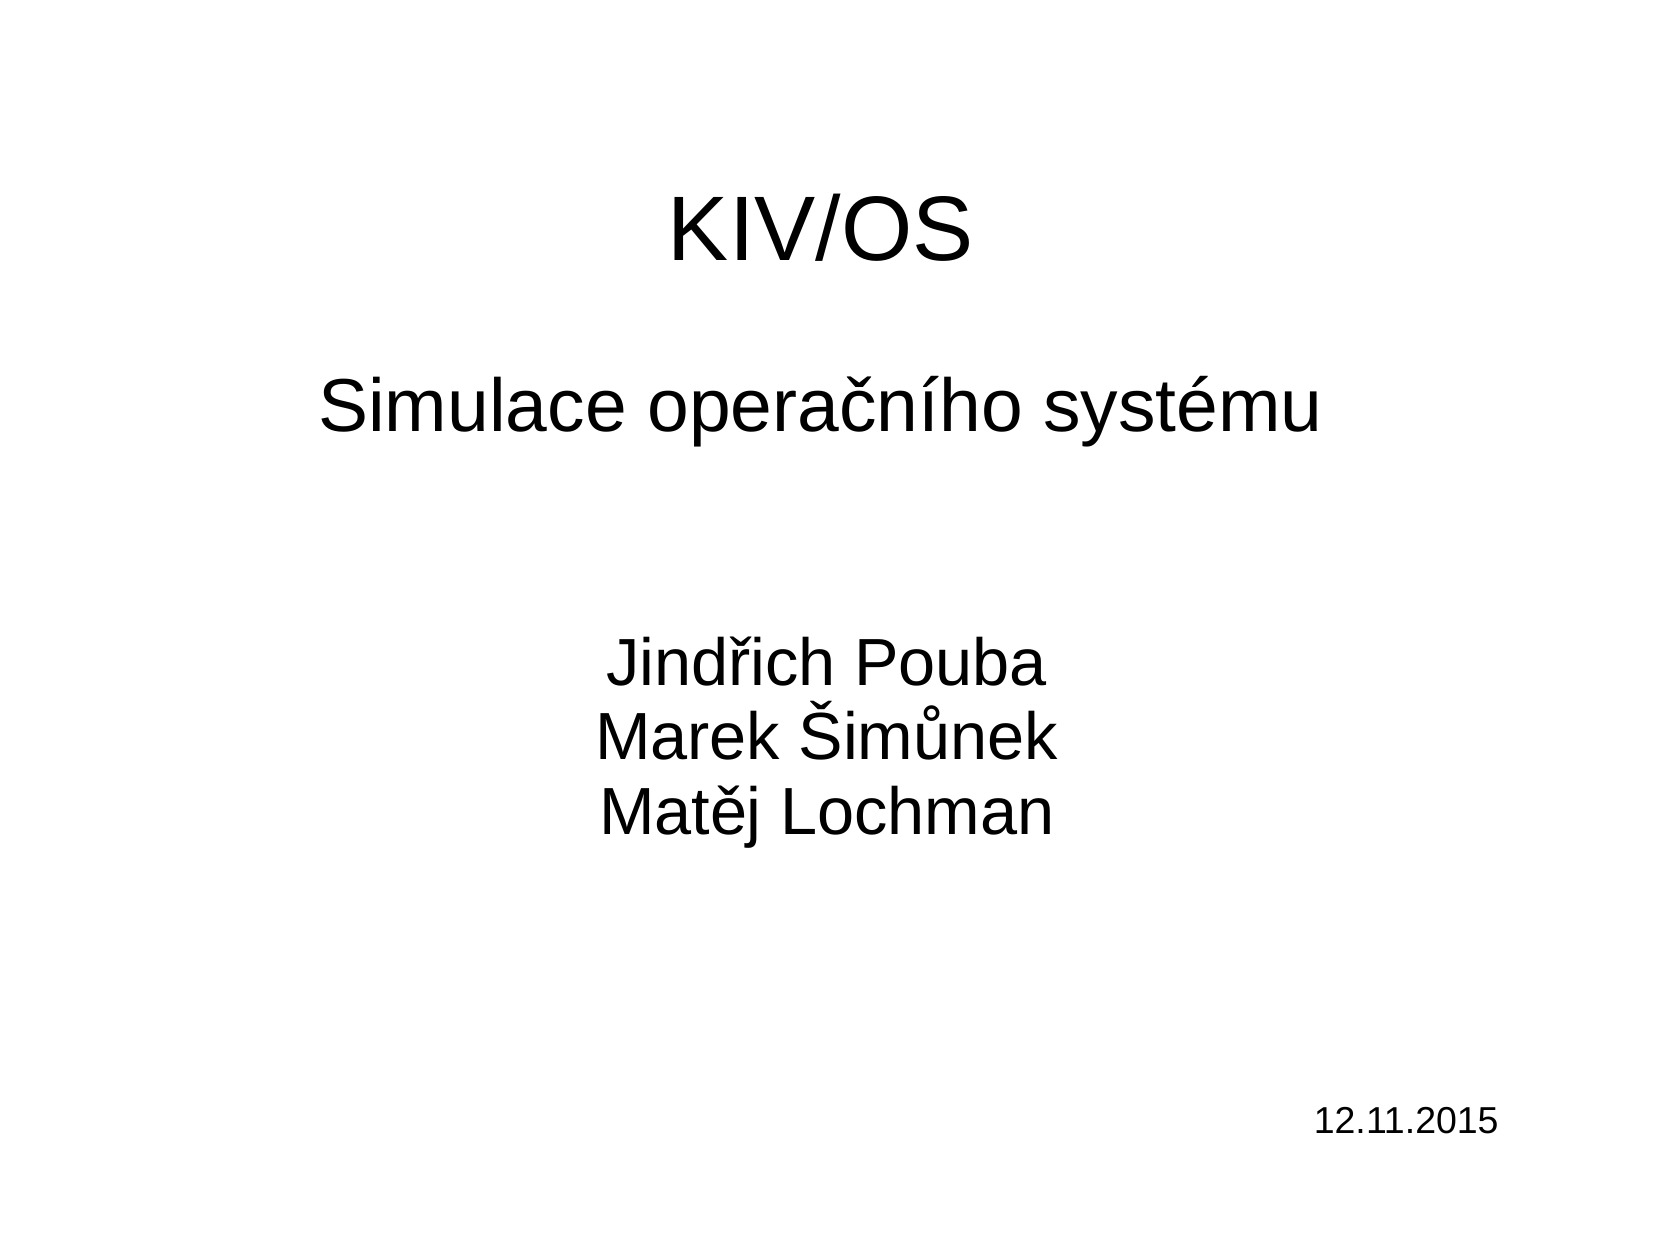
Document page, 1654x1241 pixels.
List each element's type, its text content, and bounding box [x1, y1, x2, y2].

text_box 12.11.2015 [1299, 1092, 1514, 1150]
title KIV/OS Simulace operačního systému [76, 177, 1565, 616]
subtitle Jindřich Pouba Marek Šimůnek Matěj Lochman [82, 290, 1571, 1109]
